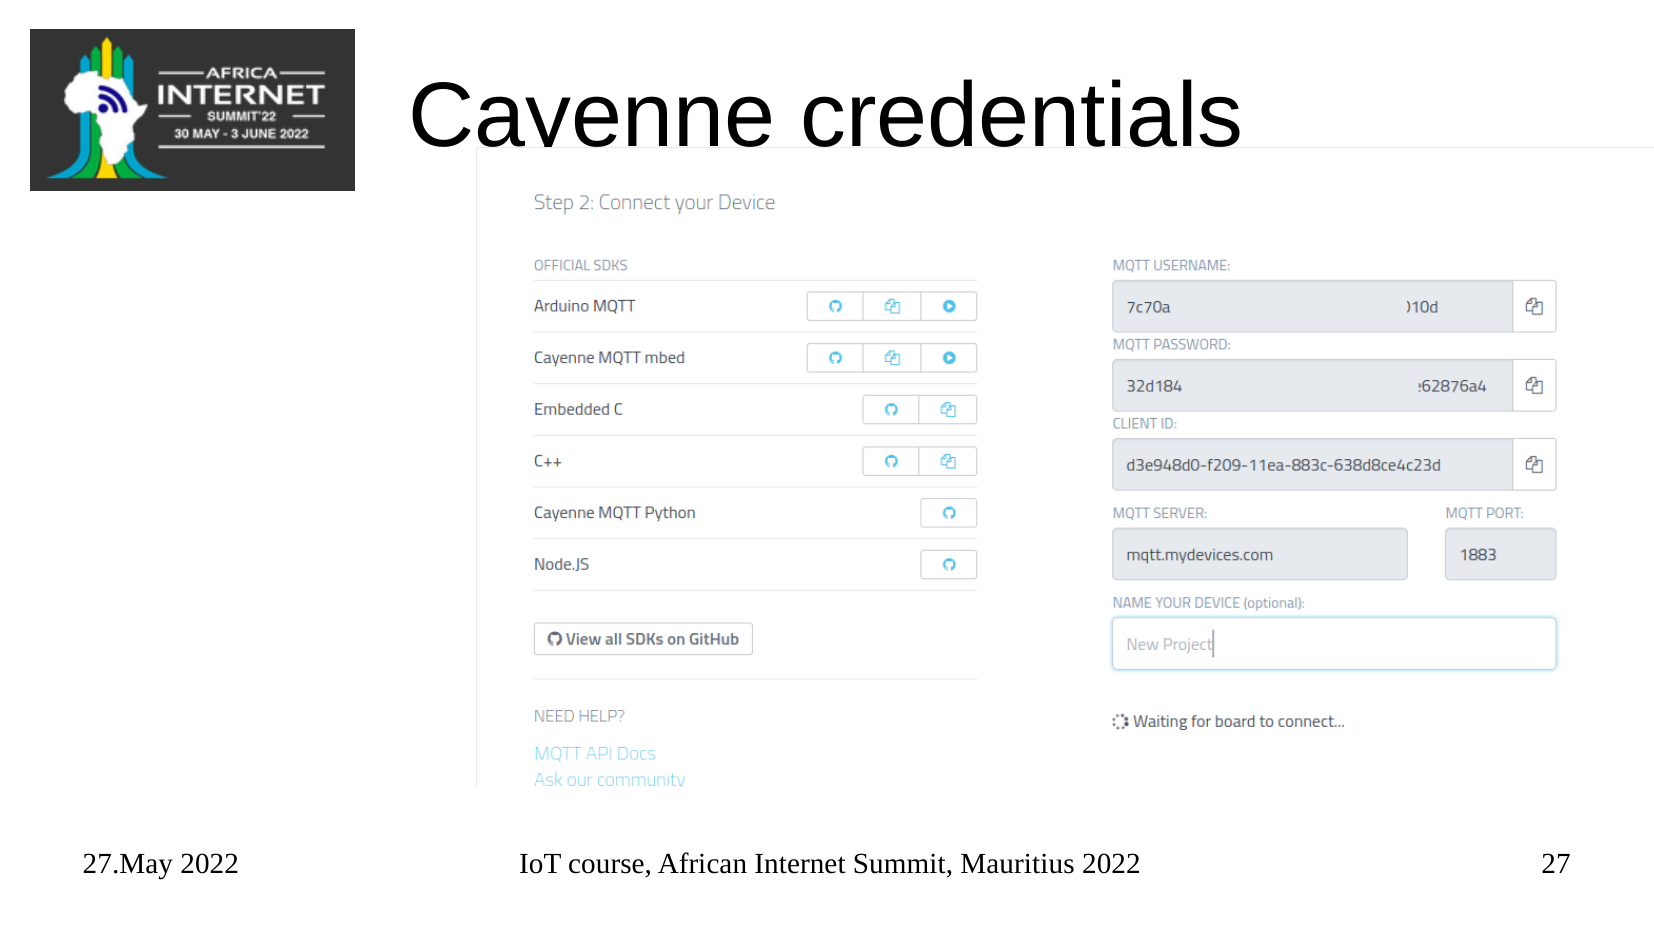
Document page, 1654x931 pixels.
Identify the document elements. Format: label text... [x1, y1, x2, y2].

picture [30, 29, 355, 191]
picture [476, 147, 1654, 787]
title Cayenne credentials [82, 37, 1571, 193]
